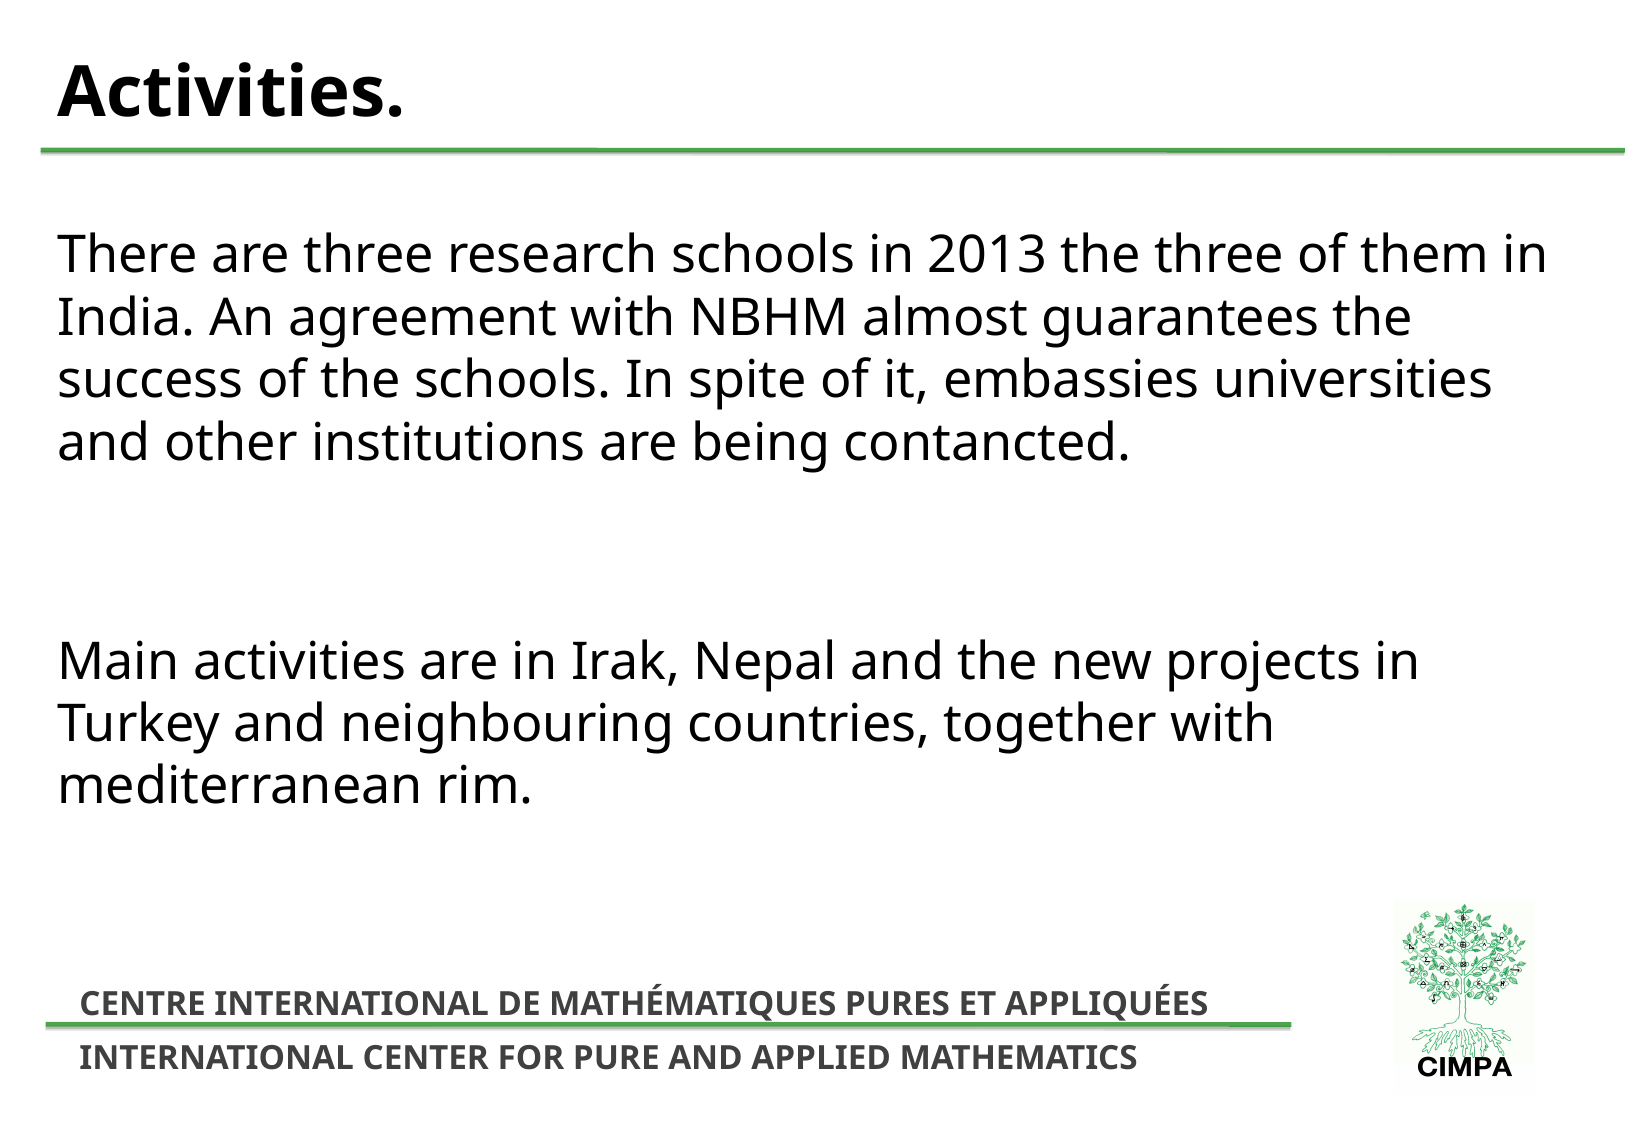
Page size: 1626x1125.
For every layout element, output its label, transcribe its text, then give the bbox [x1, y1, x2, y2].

list There are three research schools in 2013 the three of them in India. An agreement with NBHM almost guarantees the success of the schools. In spite of it, embassies universities and other institutions are being contancted. Main activities are in Irak, Nepal and the new projects in Turkey and neighbouring countries, together with mediterranean rim. [40, 212, 1600, 950]
title Activities. [40, 37, 1585, 150]
picture [1394, 950, 1535, 1095]
